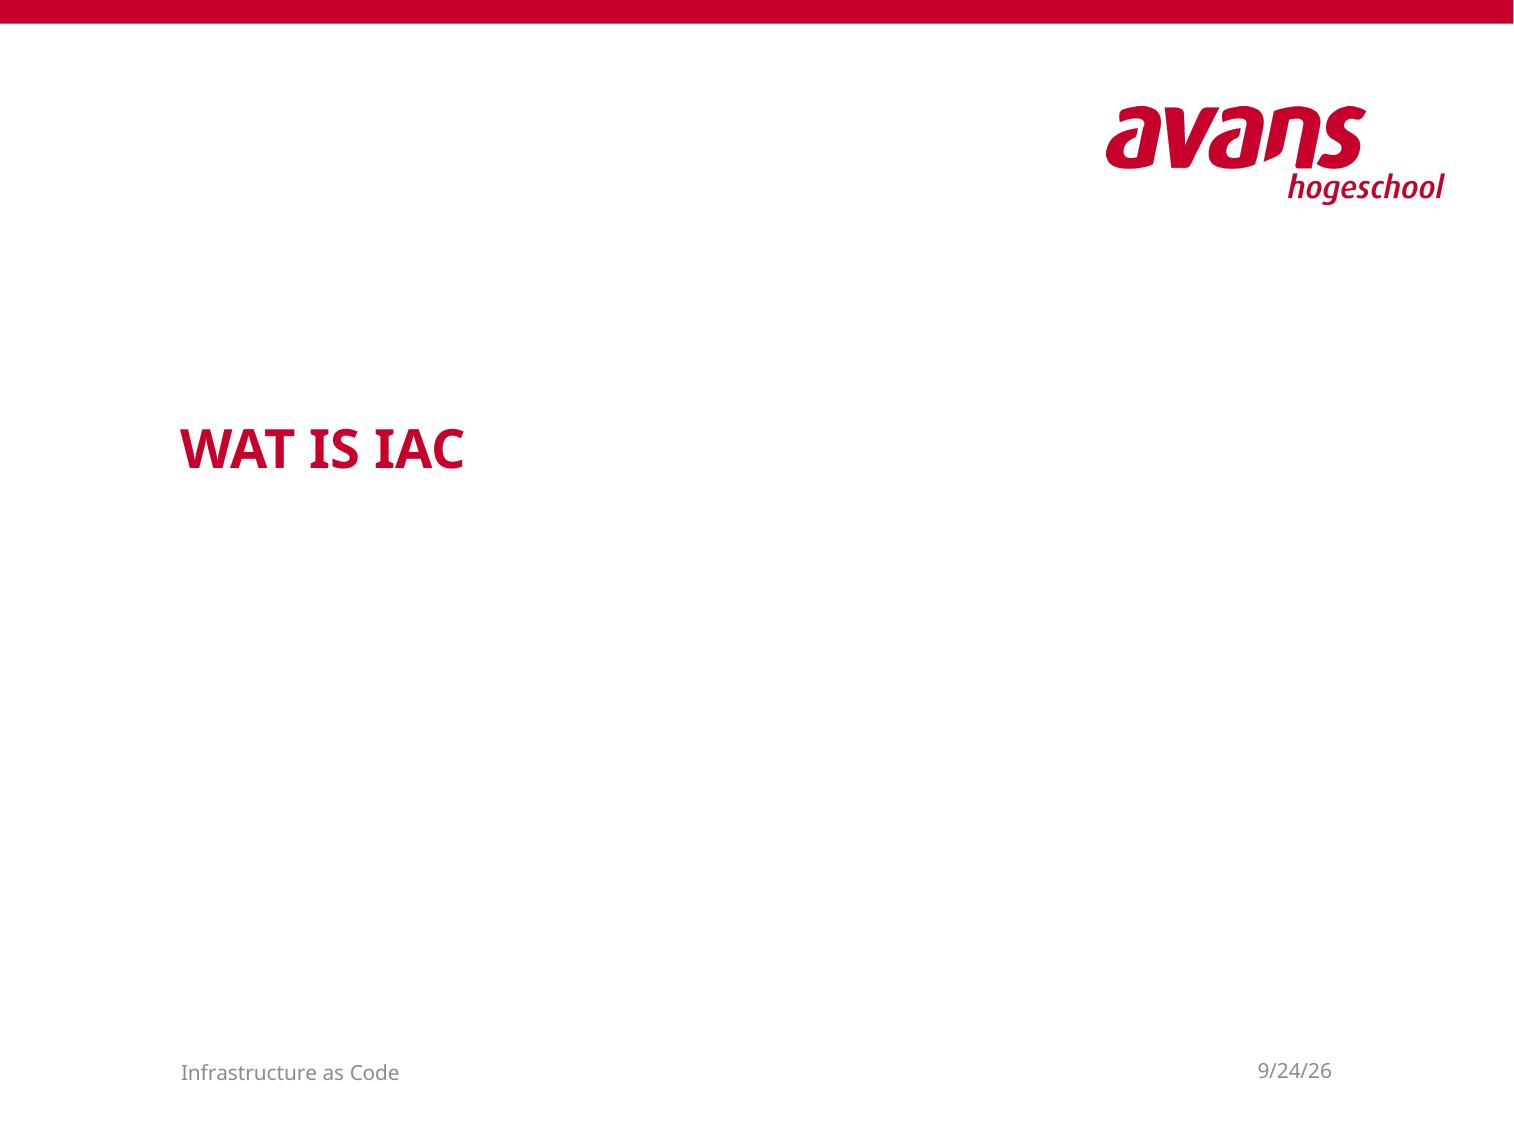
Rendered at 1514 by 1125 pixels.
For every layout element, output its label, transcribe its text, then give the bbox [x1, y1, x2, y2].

title Wat is iac [180, 421, 1320, 481]
picture [1106, 106, 1445, 205]
